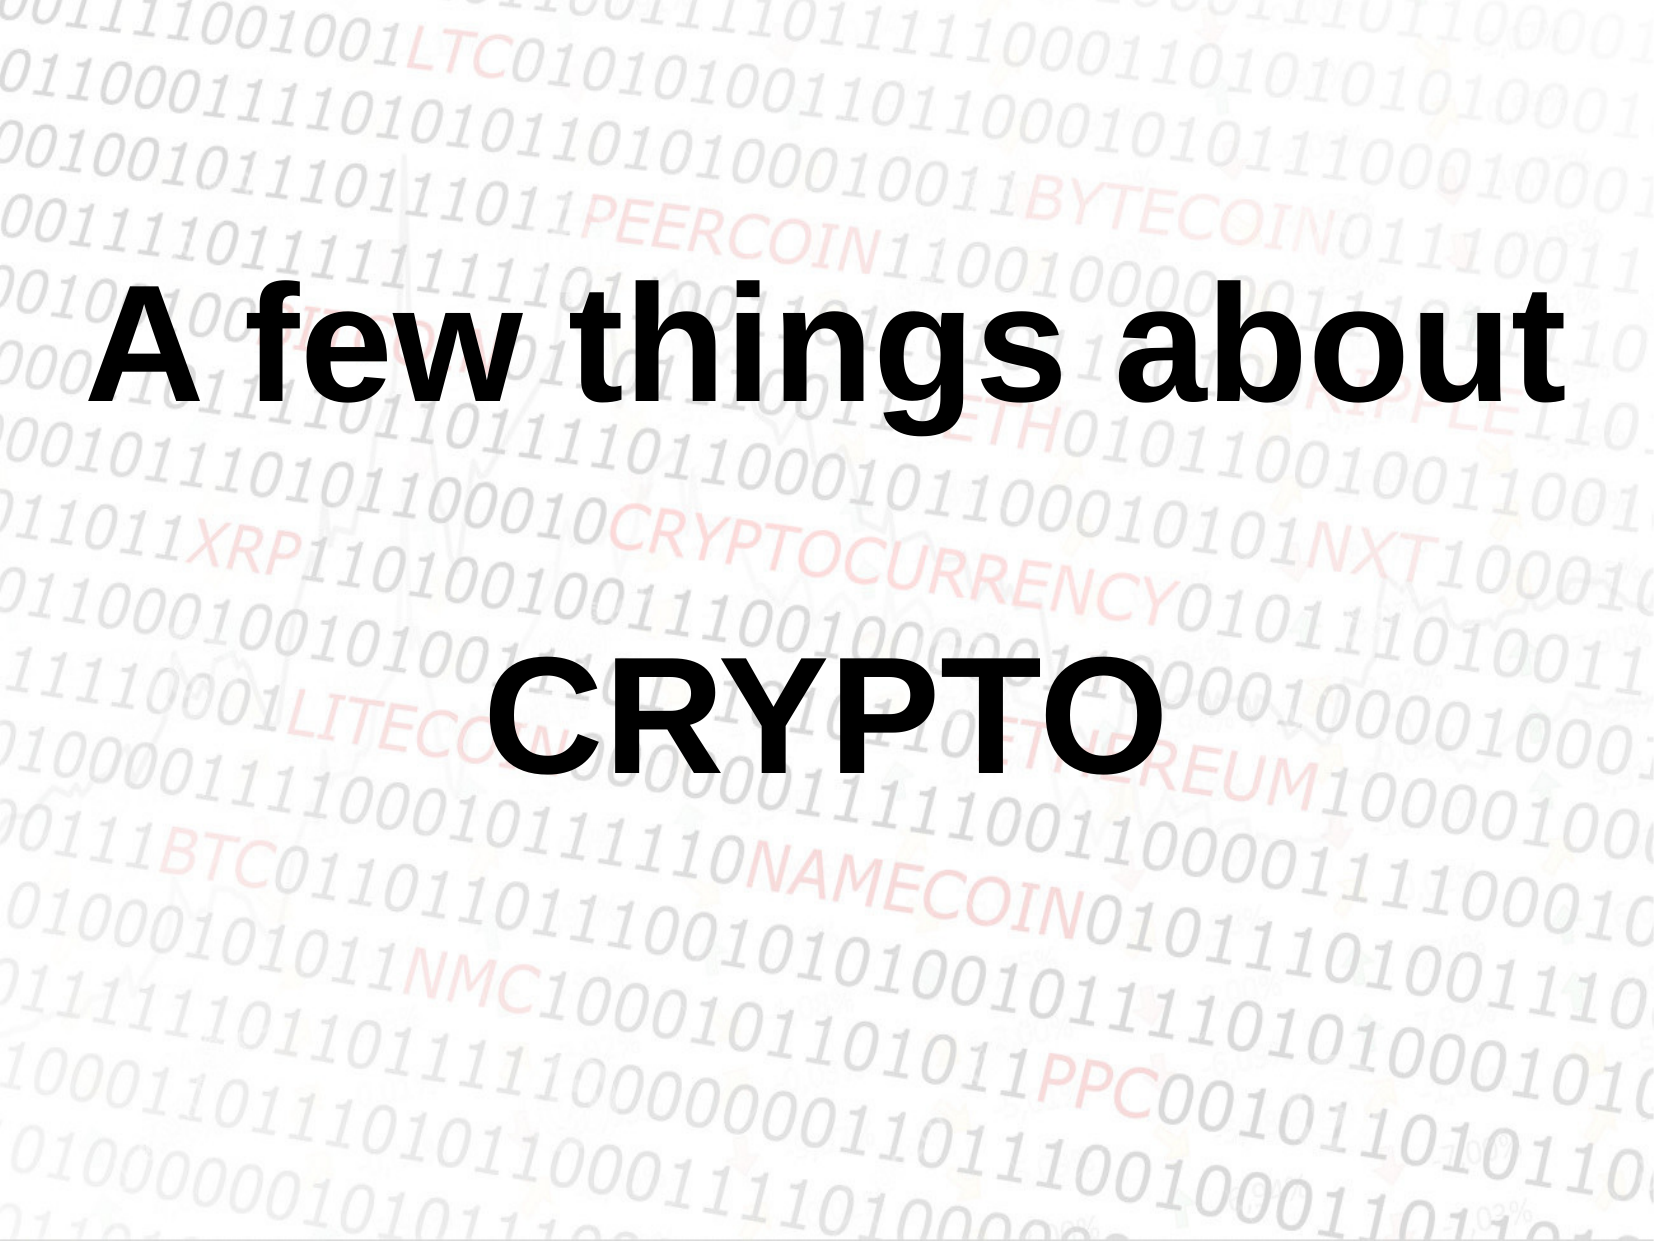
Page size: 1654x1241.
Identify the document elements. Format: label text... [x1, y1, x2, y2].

picture [0, 0, 1654, 1241]
subtitle A few things about CRYPTO [82, 49, 1571, 1010]
